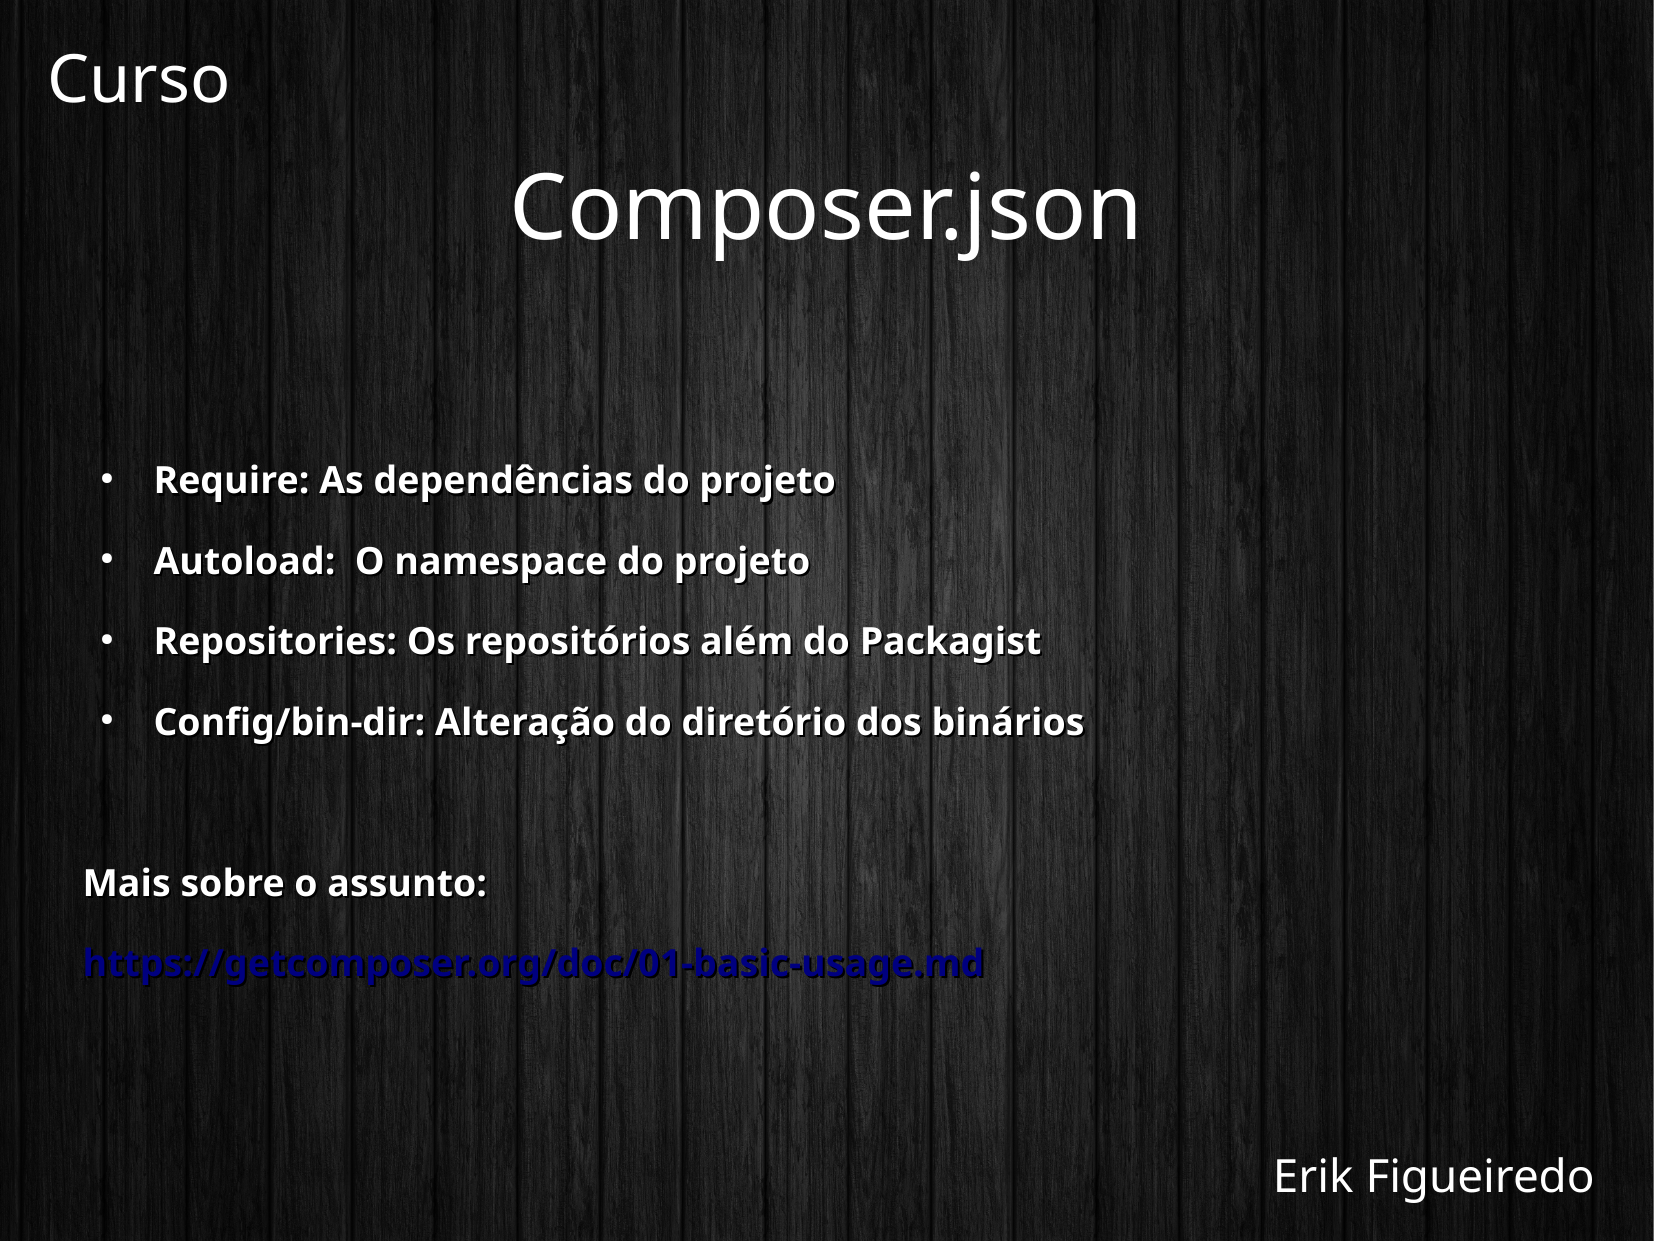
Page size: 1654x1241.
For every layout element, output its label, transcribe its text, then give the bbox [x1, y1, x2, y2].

text_box Erik Figueiredo [768, 1133, 1595, 1217]
picture [0, 0, 1654, 1241]
text_box Curso [47, 35, 1087, 119]
title Composer.json [82, 129, 1571, 278]
list Require: As dependências do projeto Autoload: O namespace do projeto Repositories: Os repositórios além do Packagist Config/bin-dir: Alteração do diretório dos binários Mais sobre o assunto: https://getcomposer.org/doc/01-basic-usage.md [82, 311, 1571, 1131]
